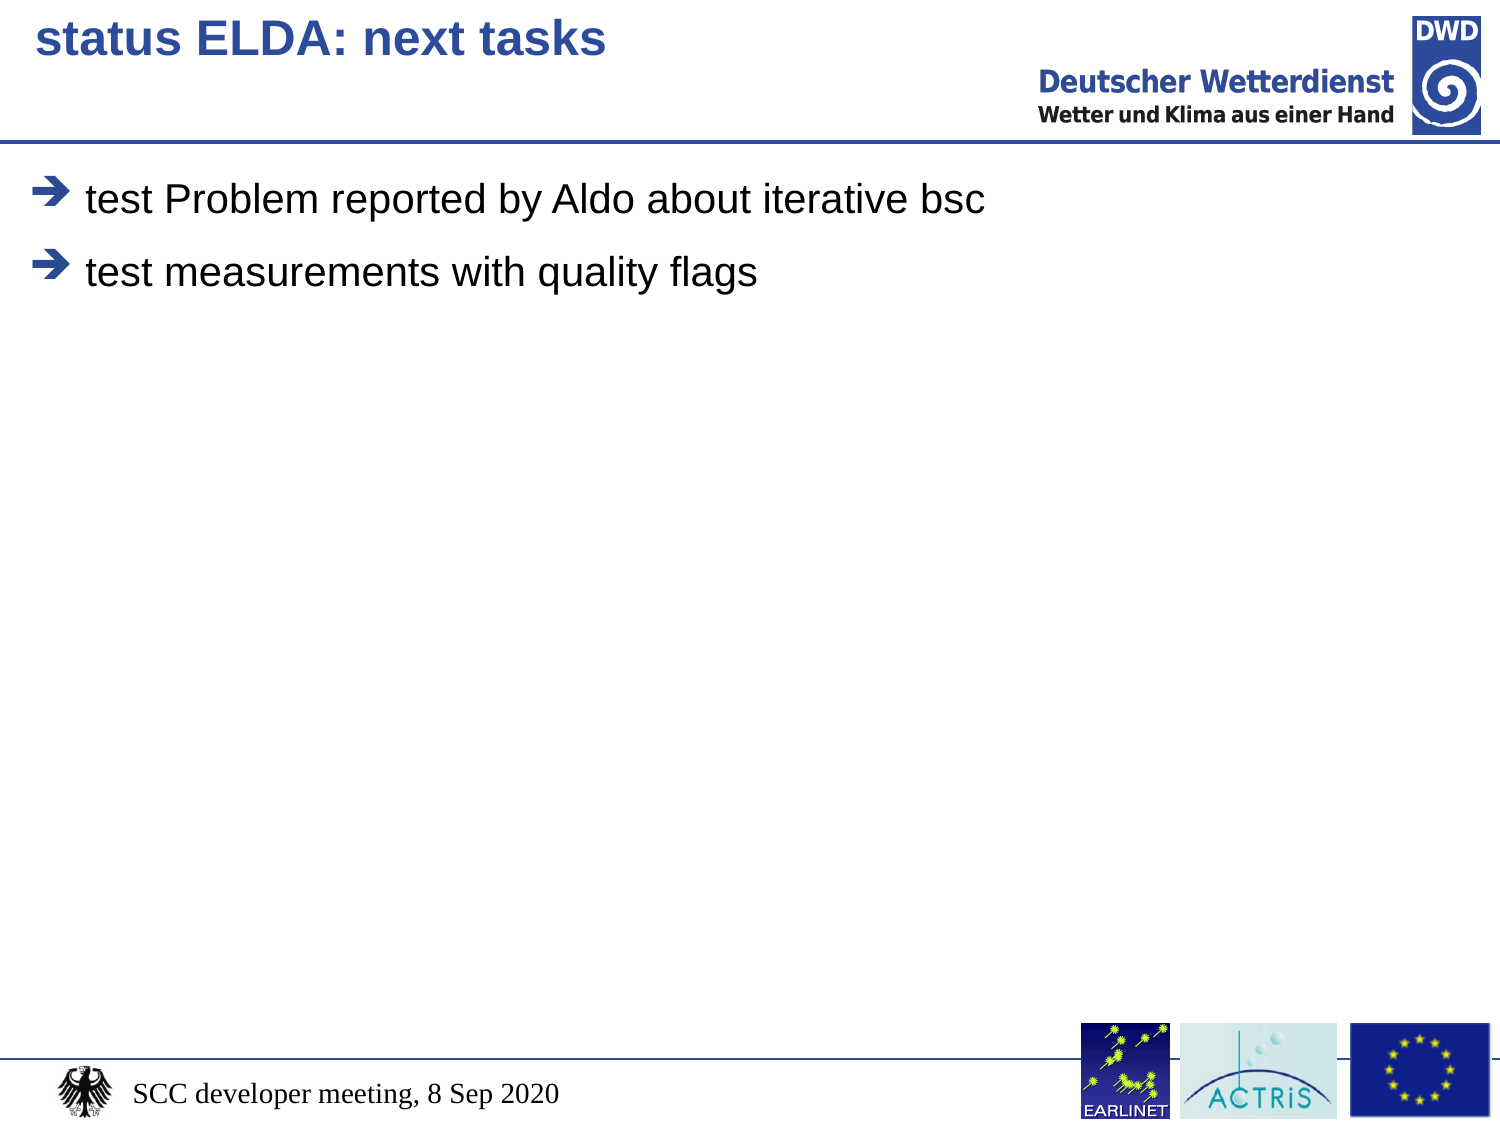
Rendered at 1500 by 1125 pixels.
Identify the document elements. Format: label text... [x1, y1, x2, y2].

picture [1180, 1023, 1337, 1119]
text_box status ELDA: next tasks [20, 0, 988, 134]
text_box test Problem reported by Aldo about iterative bsc test measurements with quality flags [14, 163, 1466, 861]
picture [1081, 1023, 1170, 1119]
picture [55, 1064, 114, 1119]
picture [1038, 16, 1481, 135]
picture [1350, 1023, 1492, 1119]
